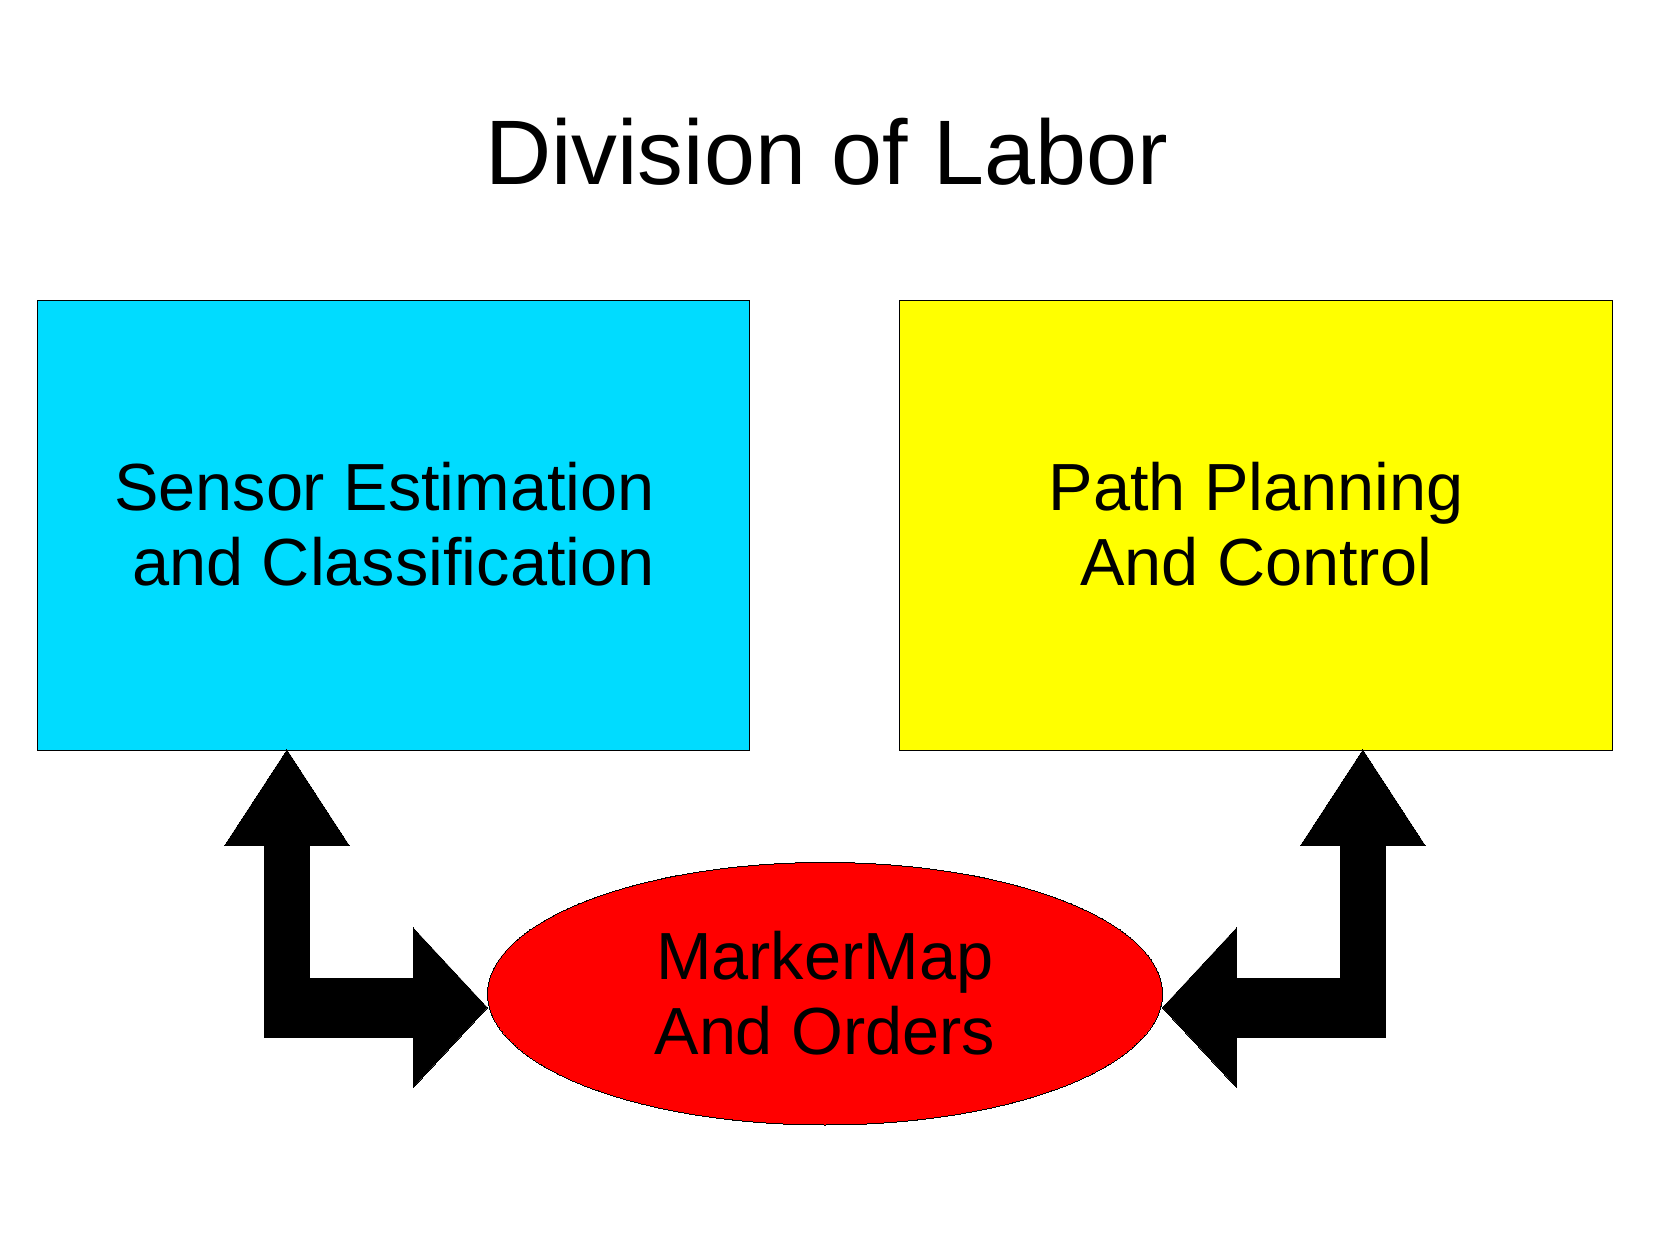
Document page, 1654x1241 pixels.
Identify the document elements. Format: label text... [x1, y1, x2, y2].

text_box [224, 749, 488, 1088]
text_box Sensor Estimation and Classification [37, 300, 750, 751]
text_box MarkerMap And Orders [487, 862, 1163, 1126]
text_box Path Planning And Control [899, 300, 1613, 751]
text_box [1162, 749, 1426, 1088]
title Division of Labor [82, 49, 1571, 257]
